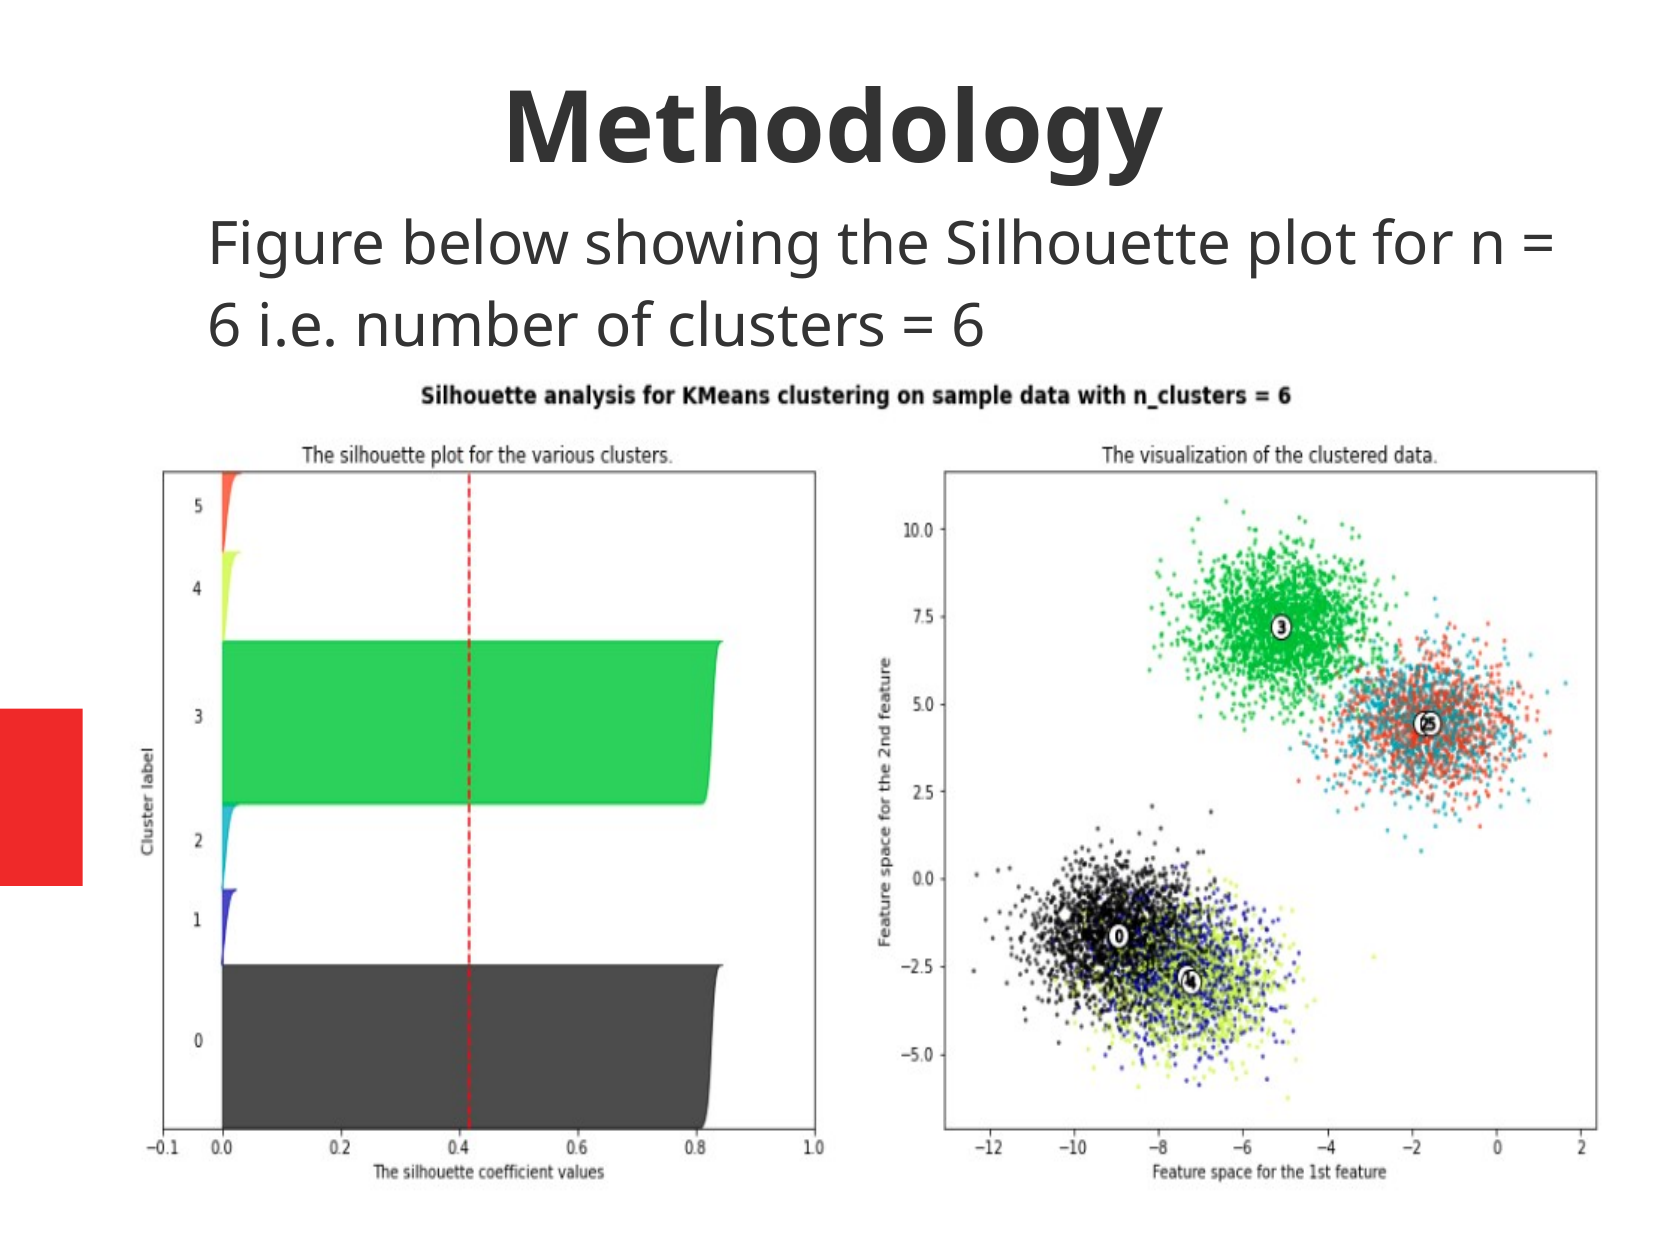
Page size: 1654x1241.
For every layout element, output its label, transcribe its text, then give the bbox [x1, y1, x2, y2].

picture [94, 366, 1630, 1205]
list Figure below showing the Silhouette plot for n = 6 i.e. number of clusters = 6 [165, 200, 1571, 366]
title Methodology [129, 47, 1536, 201]
